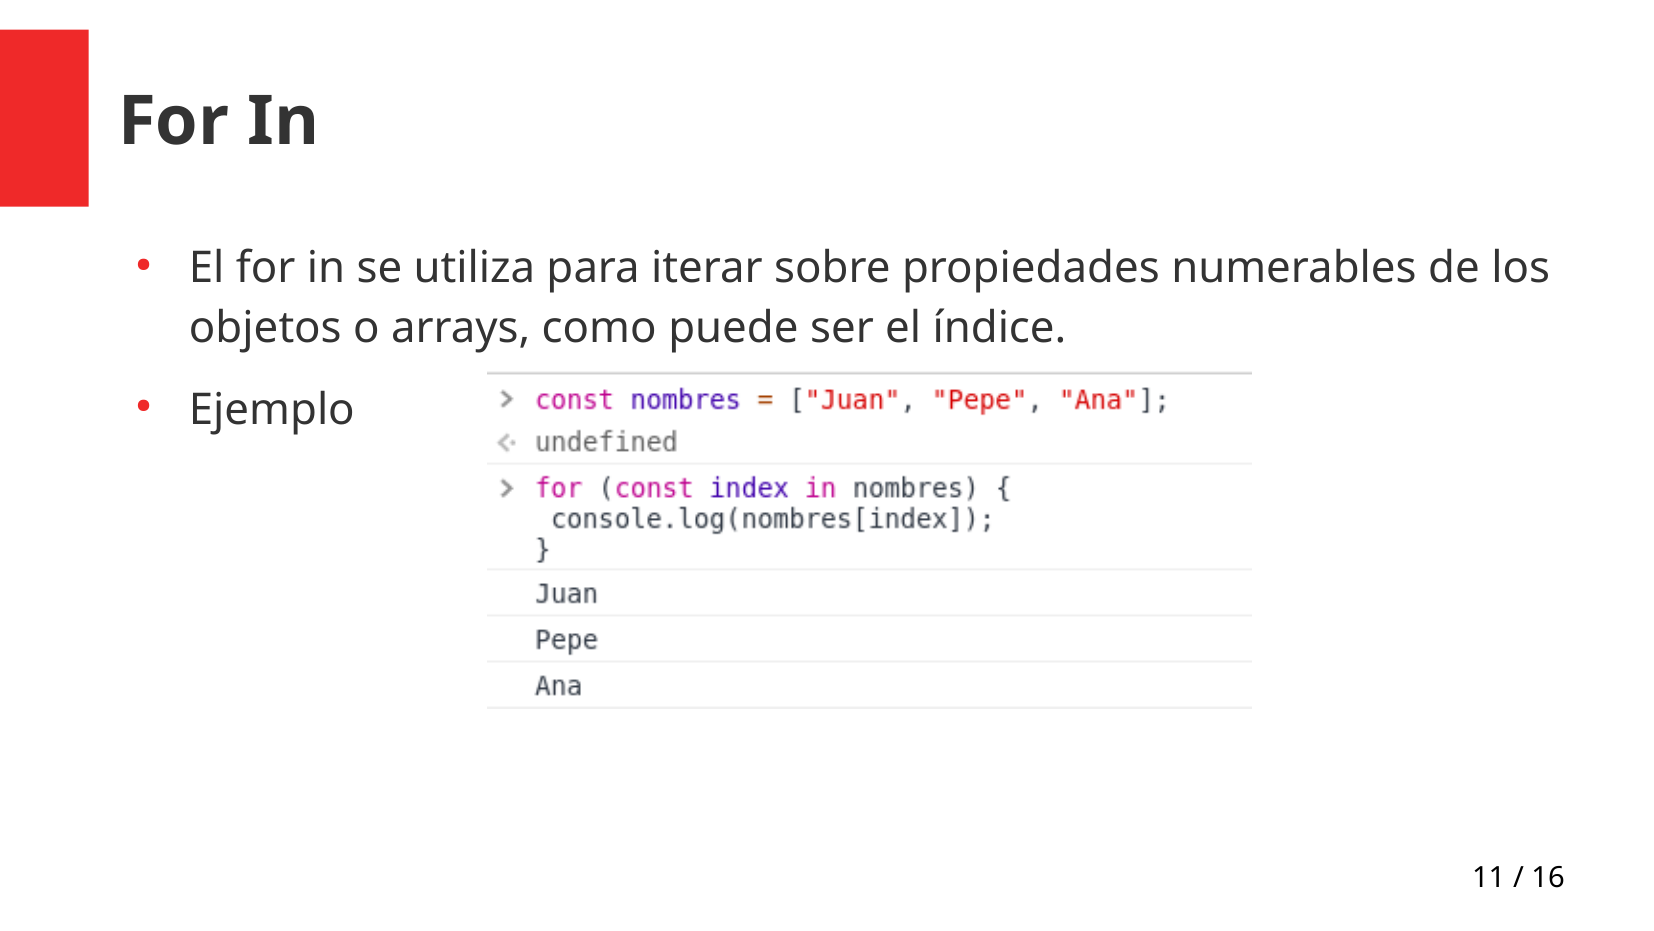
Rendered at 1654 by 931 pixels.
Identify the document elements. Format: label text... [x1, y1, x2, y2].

list El for in se utiliza para iterar sobre propiedades numerables de los objetos o arrays, como puede ser el índice. Ejemplo [118, 236, 1595, 798]
picture [487, 371, 1252, 709]
title For In [118, 29, 1595, 207]
